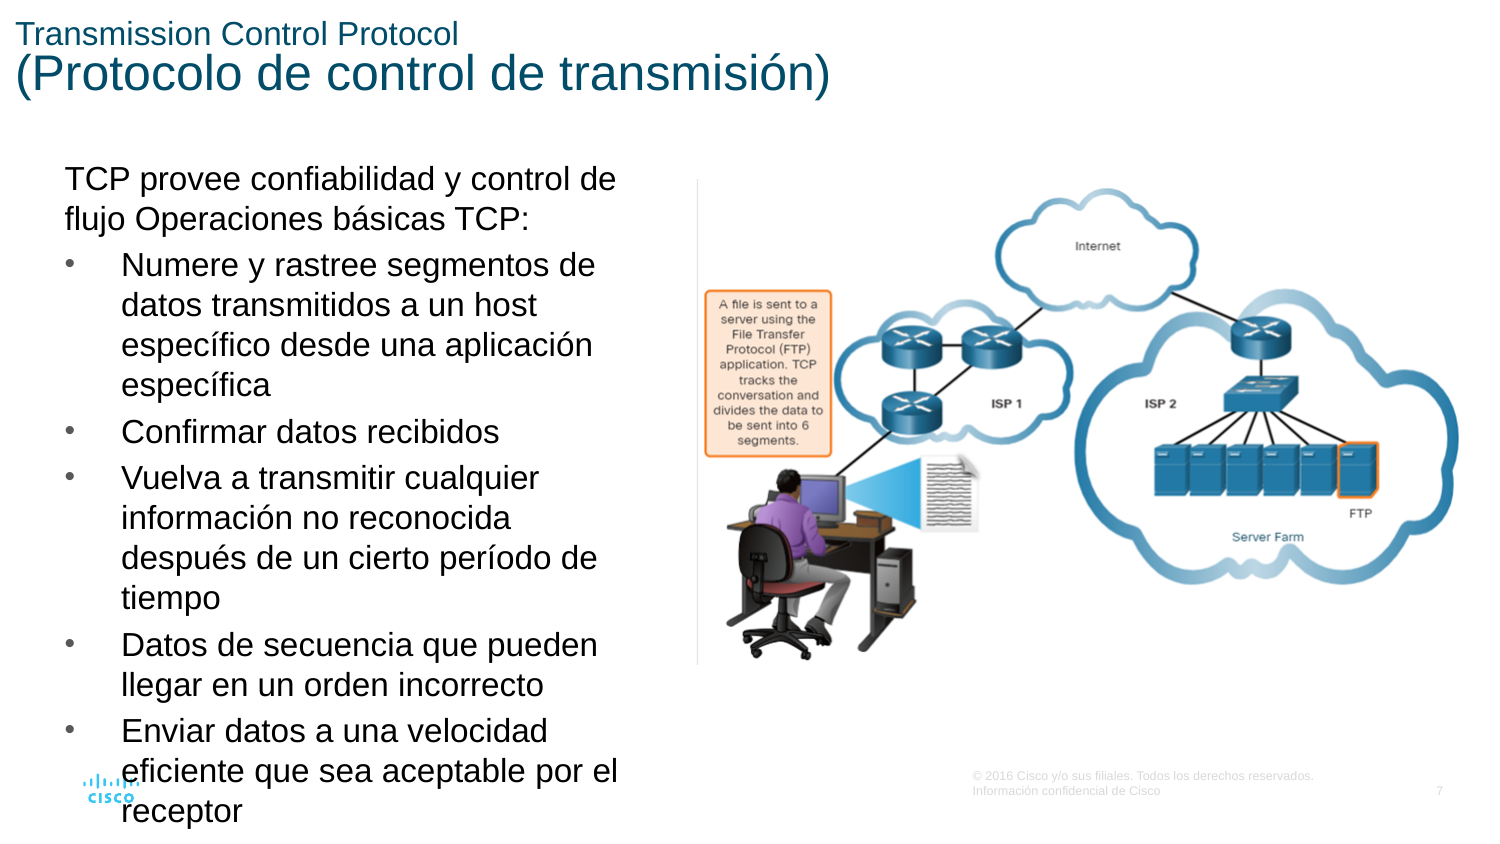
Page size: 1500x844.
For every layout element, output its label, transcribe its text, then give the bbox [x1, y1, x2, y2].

title Transmission Control Protocol (Protocolo de control de transmisión) [0, 0, 1369, 121]
list TCP provee confiabilidad y control de flujo Operaciones básicas TCP: Numere y rastree segmentos de datos transmitidos a un host específico desde una aplicación específica Confirmar datos recibidos Vuelva a transmitir cualquier información no reconocida después de un cierto período de tiempo Datos de secuencia que pueden llegar en un orden incorrecto Enviar datos a una velocidad eficiente que sea aceptable por el receptor [49, 149, 643, 744]
picture [696, 179, 1480, 665]
